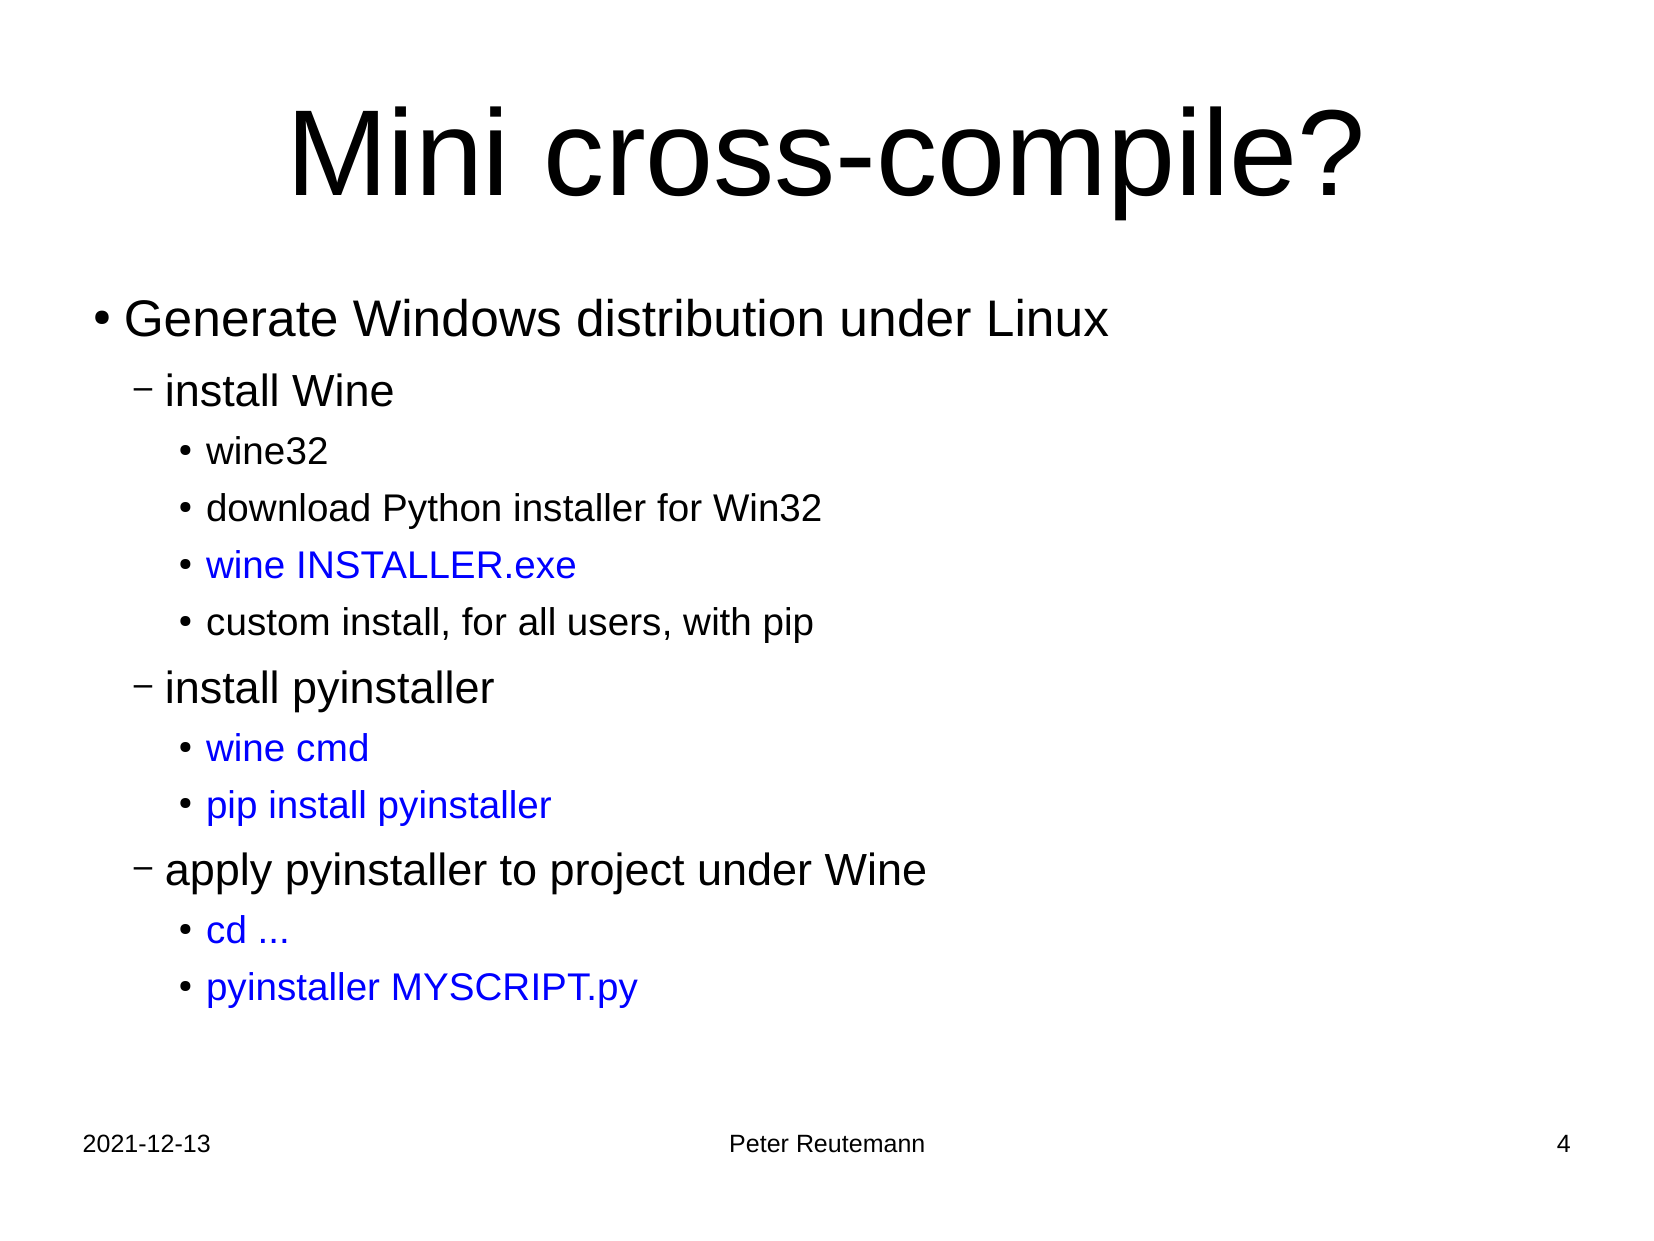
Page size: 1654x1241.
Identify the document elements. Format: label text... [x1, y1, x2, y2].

title Mini cross-compile? [82, 49, 1571, 257]
list Generate Windows distribution under Linux install Wine wine32 download Python installer for Win32 wine INSTALLER.exe custom install, for all users, with pip install pyinstaller wine cmd pip install pyinstaller apply pyinstaller to project under Wine cd ... pyinstaller MYSCRIPT.py [82, 290, 1571, 1010]
